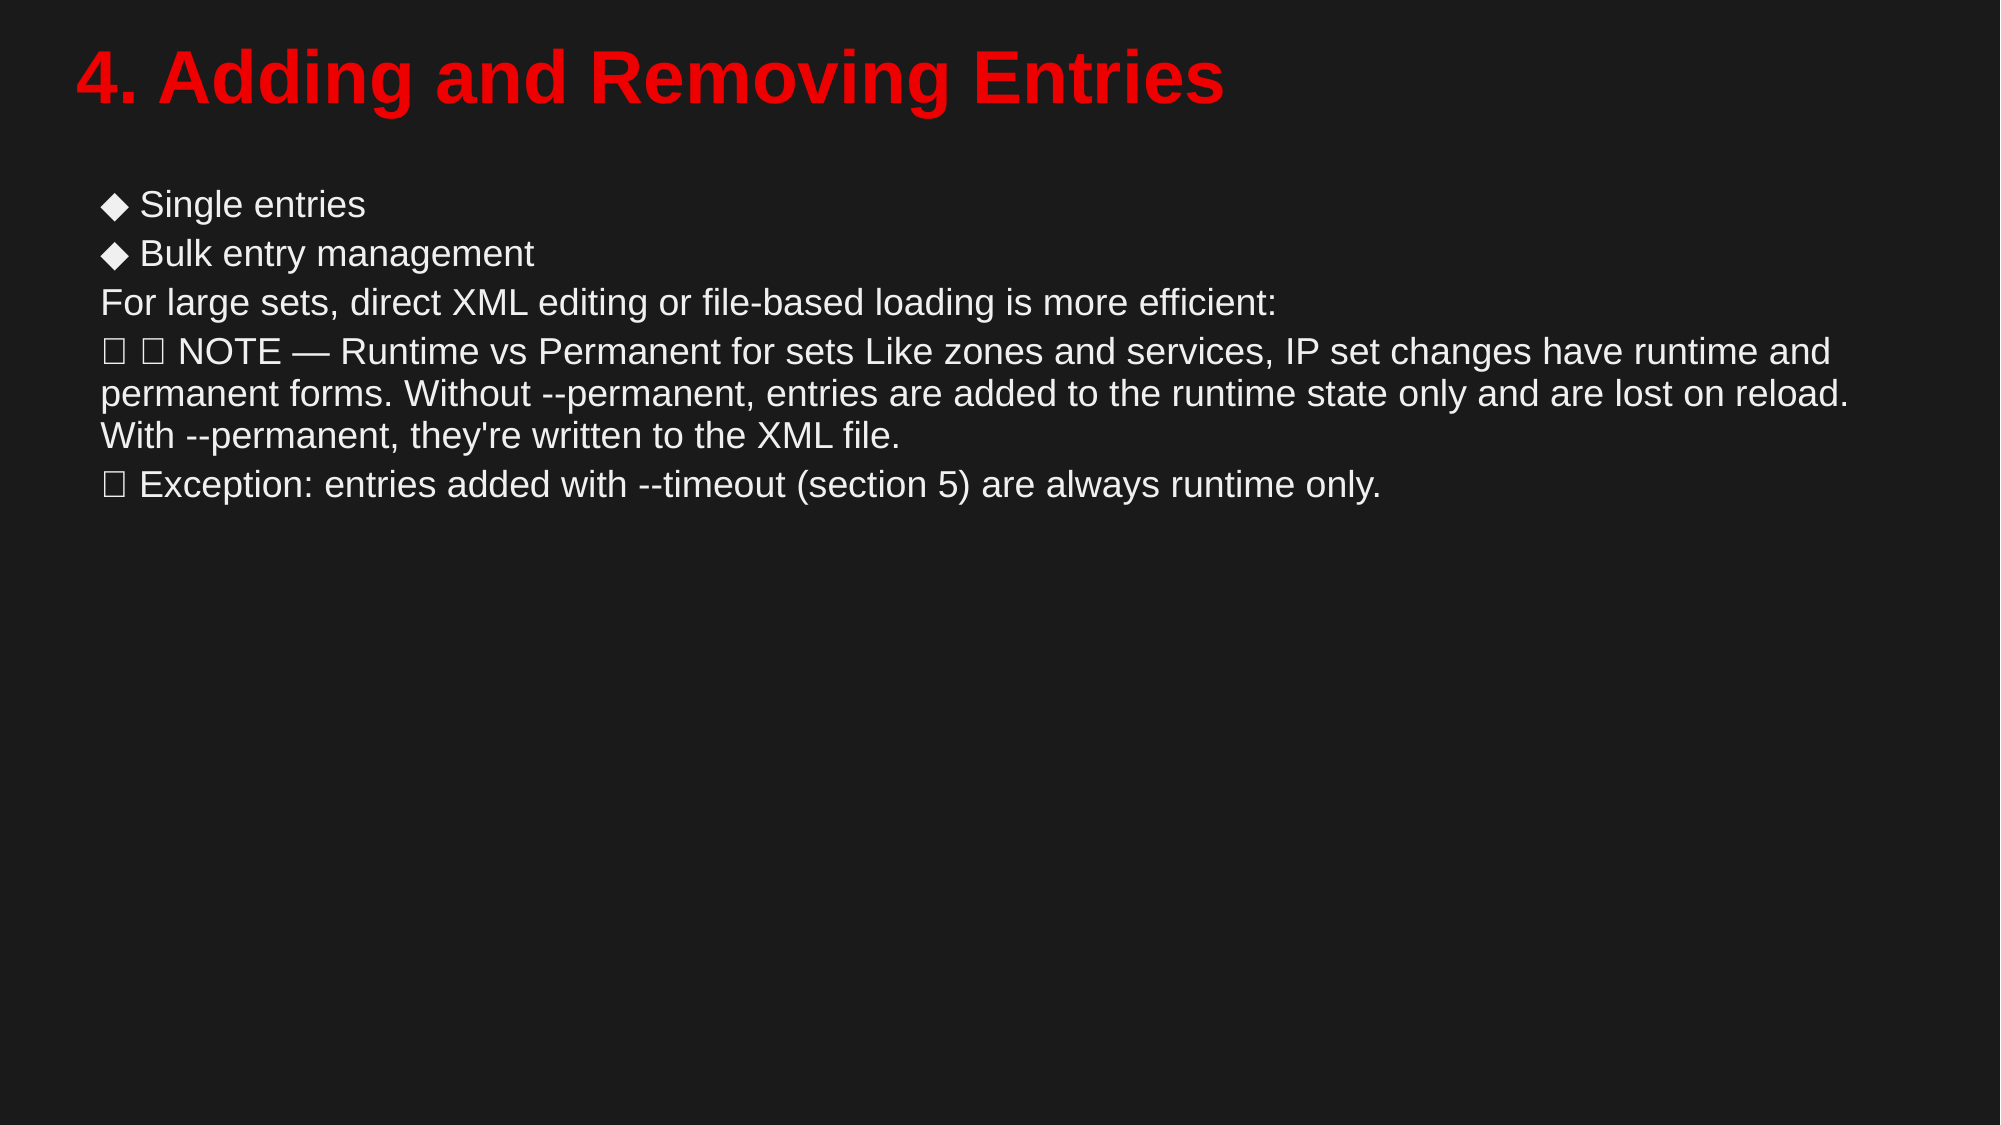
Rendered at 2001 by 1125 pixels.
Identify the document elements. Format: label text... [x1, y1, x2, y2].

text_box 4. Adding and Removing Entries [59, 23, 1942, 154]
text_box ◆ Single entries ◆ Bulk entry management For large sets, direct XML editing or file-based loading is more efficient: 💡 📝 NOTE — Runtime vs Permanent for sets Like zones and services, IP set changes have runtime and permanent forms. Without --permanent, entries are added to the runtime state only and are lost on reload. With --permanent, they're written to the XML file. 💡 Exception: entries added with --timeout (section 5) are always runtime only. [59, 171, 1942, 1087]
